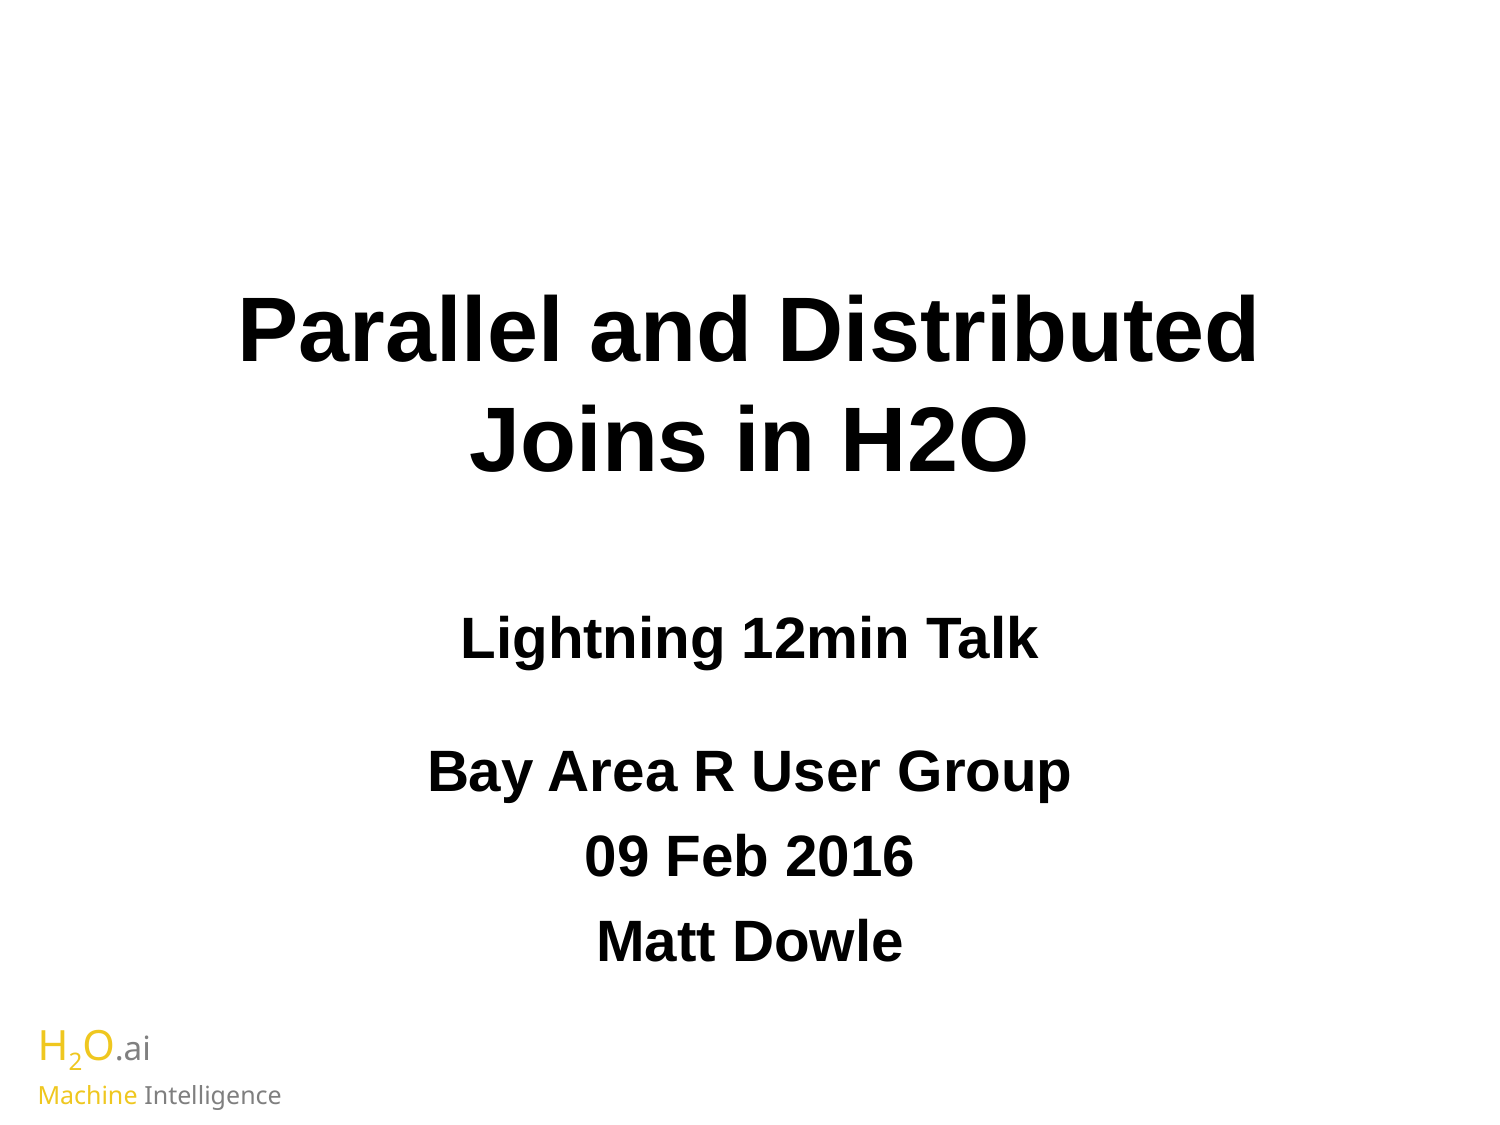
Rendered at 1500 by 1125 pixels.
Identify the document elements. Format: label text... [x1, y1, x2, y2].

title Parallel and Distributed Joins in H2O Lightning 12min Talk [112, 349, 1388, 591]
list Bay Area R User Group 09 Feb 2016 Matt Dowle [120, 726, 1381, 1014]
